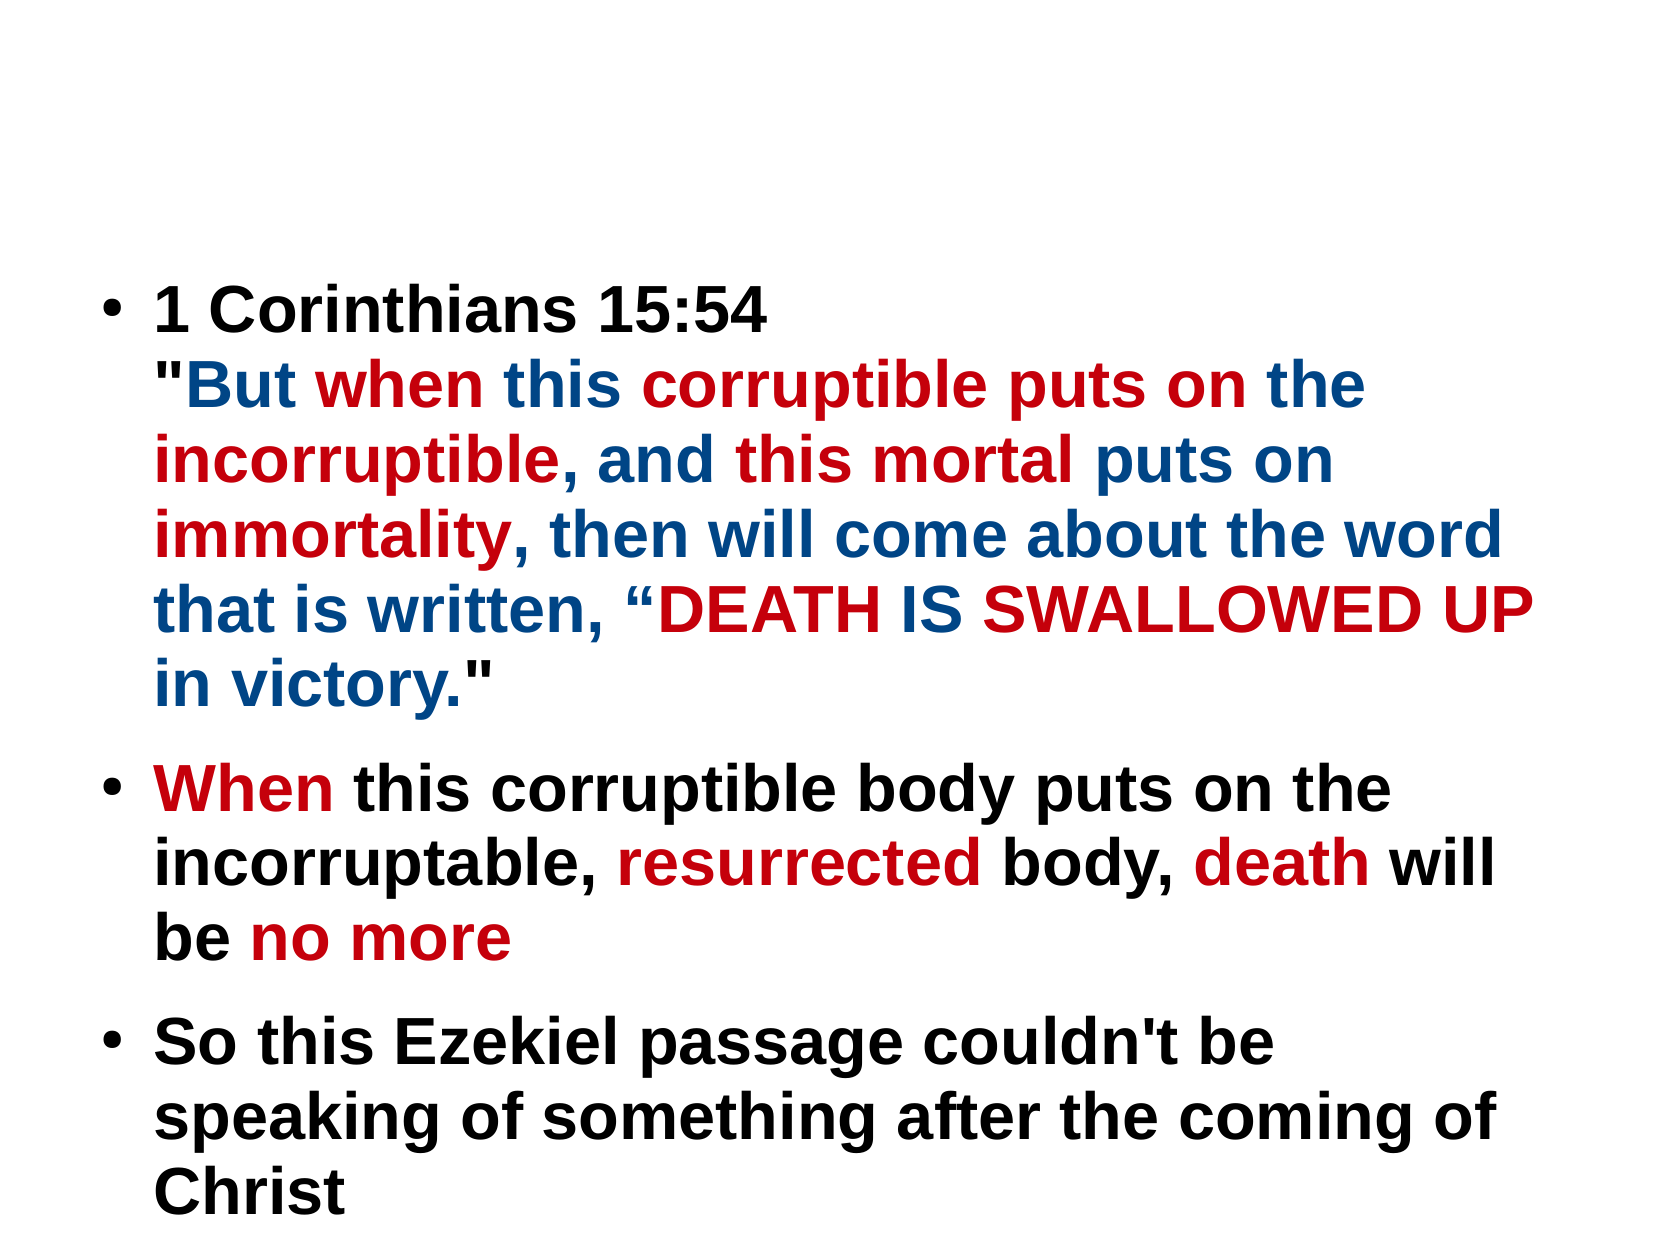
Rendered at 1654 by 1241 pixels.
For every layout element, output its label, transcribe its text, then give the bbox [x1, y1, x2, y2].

list 1 Corinthians 15:54 "But when this corruptible puts on the incorruptible, and this mortal puts on immortality, then will come about the word that is written, “DEATH IS SWALLOWED UP in victory." When this corruptible body puts on the incorruptable, resurrected body, death will be no more So this Ezekiel passage couldn't be speaking of something after the coming of Christ [82, 272, 1571, 1229]
